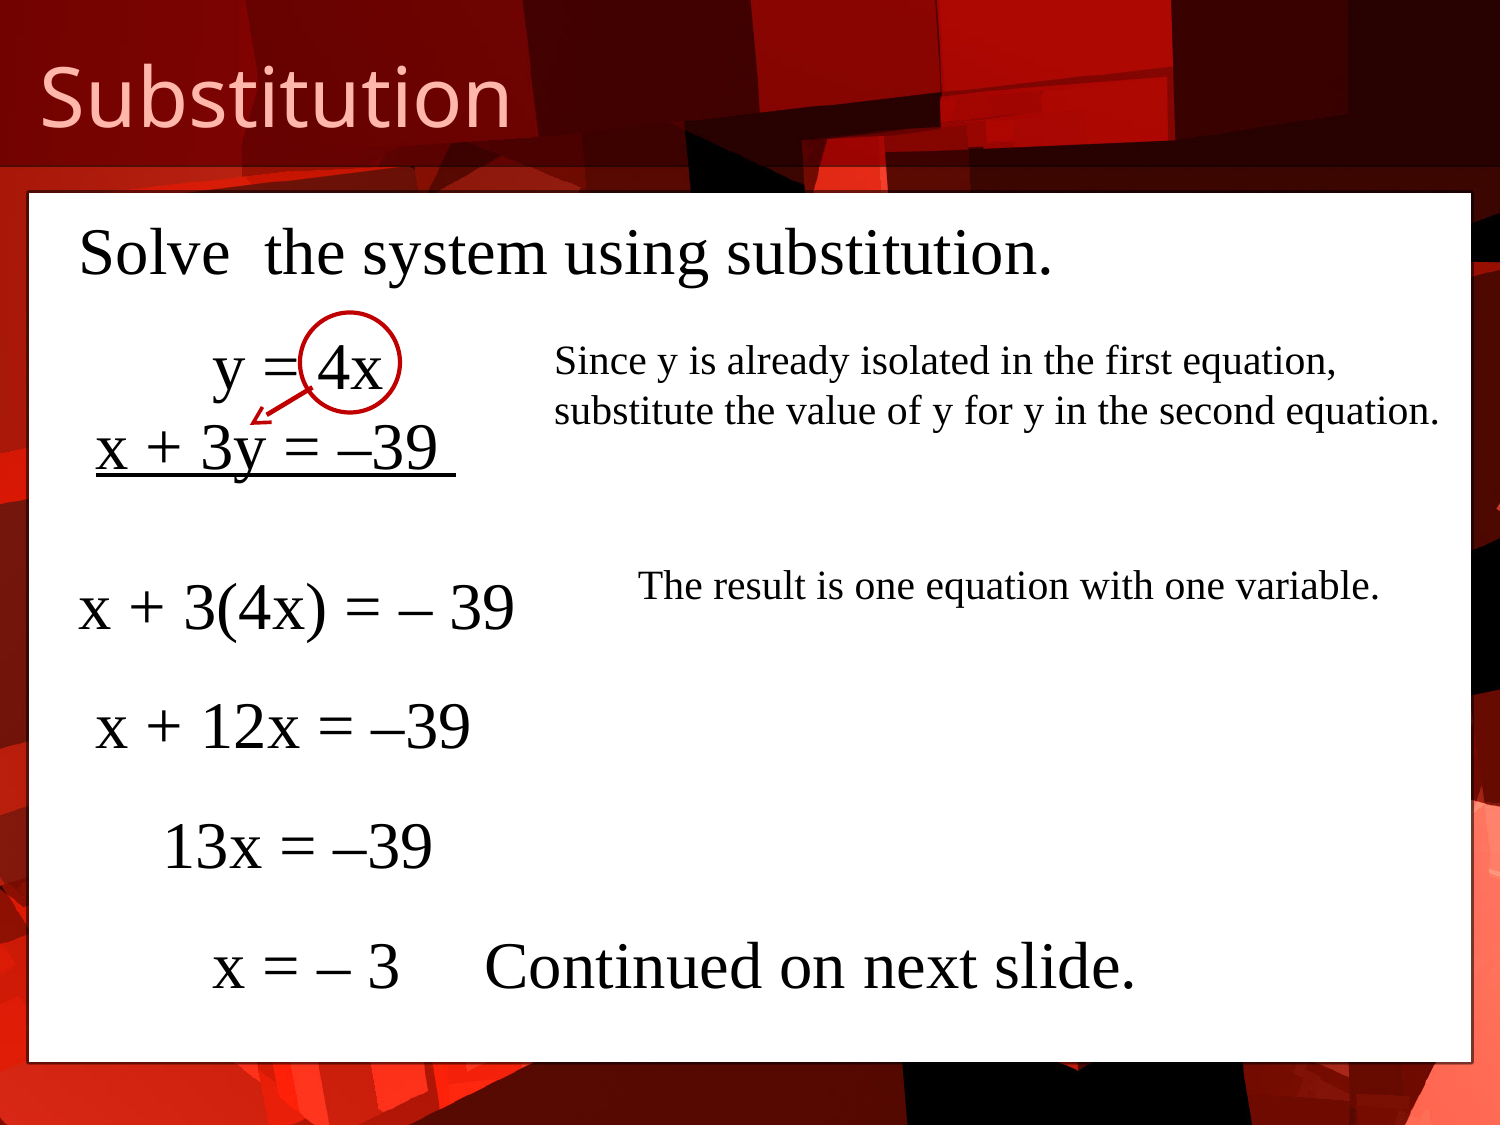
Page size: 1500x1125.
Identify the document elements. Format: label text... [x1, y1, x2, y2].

text_box Solve the system using substitution. y = 4x x + 3y = –39 x + 3(4x) = – 39 x + 12x = –39 13x = –39 x = – 3 Continued on next slide. [64, 199, 1155, 1010]
text_box Since y is already isolated in the first equation, substitute the value of y for y in the second equation. [539, 324, 1456, 441]
picture [0, 0, 1500, 1125]
text_box The result is one equation with one variable. [623, 549, 1397, 616]
title Substitution [24, 36, 1326, 152]
